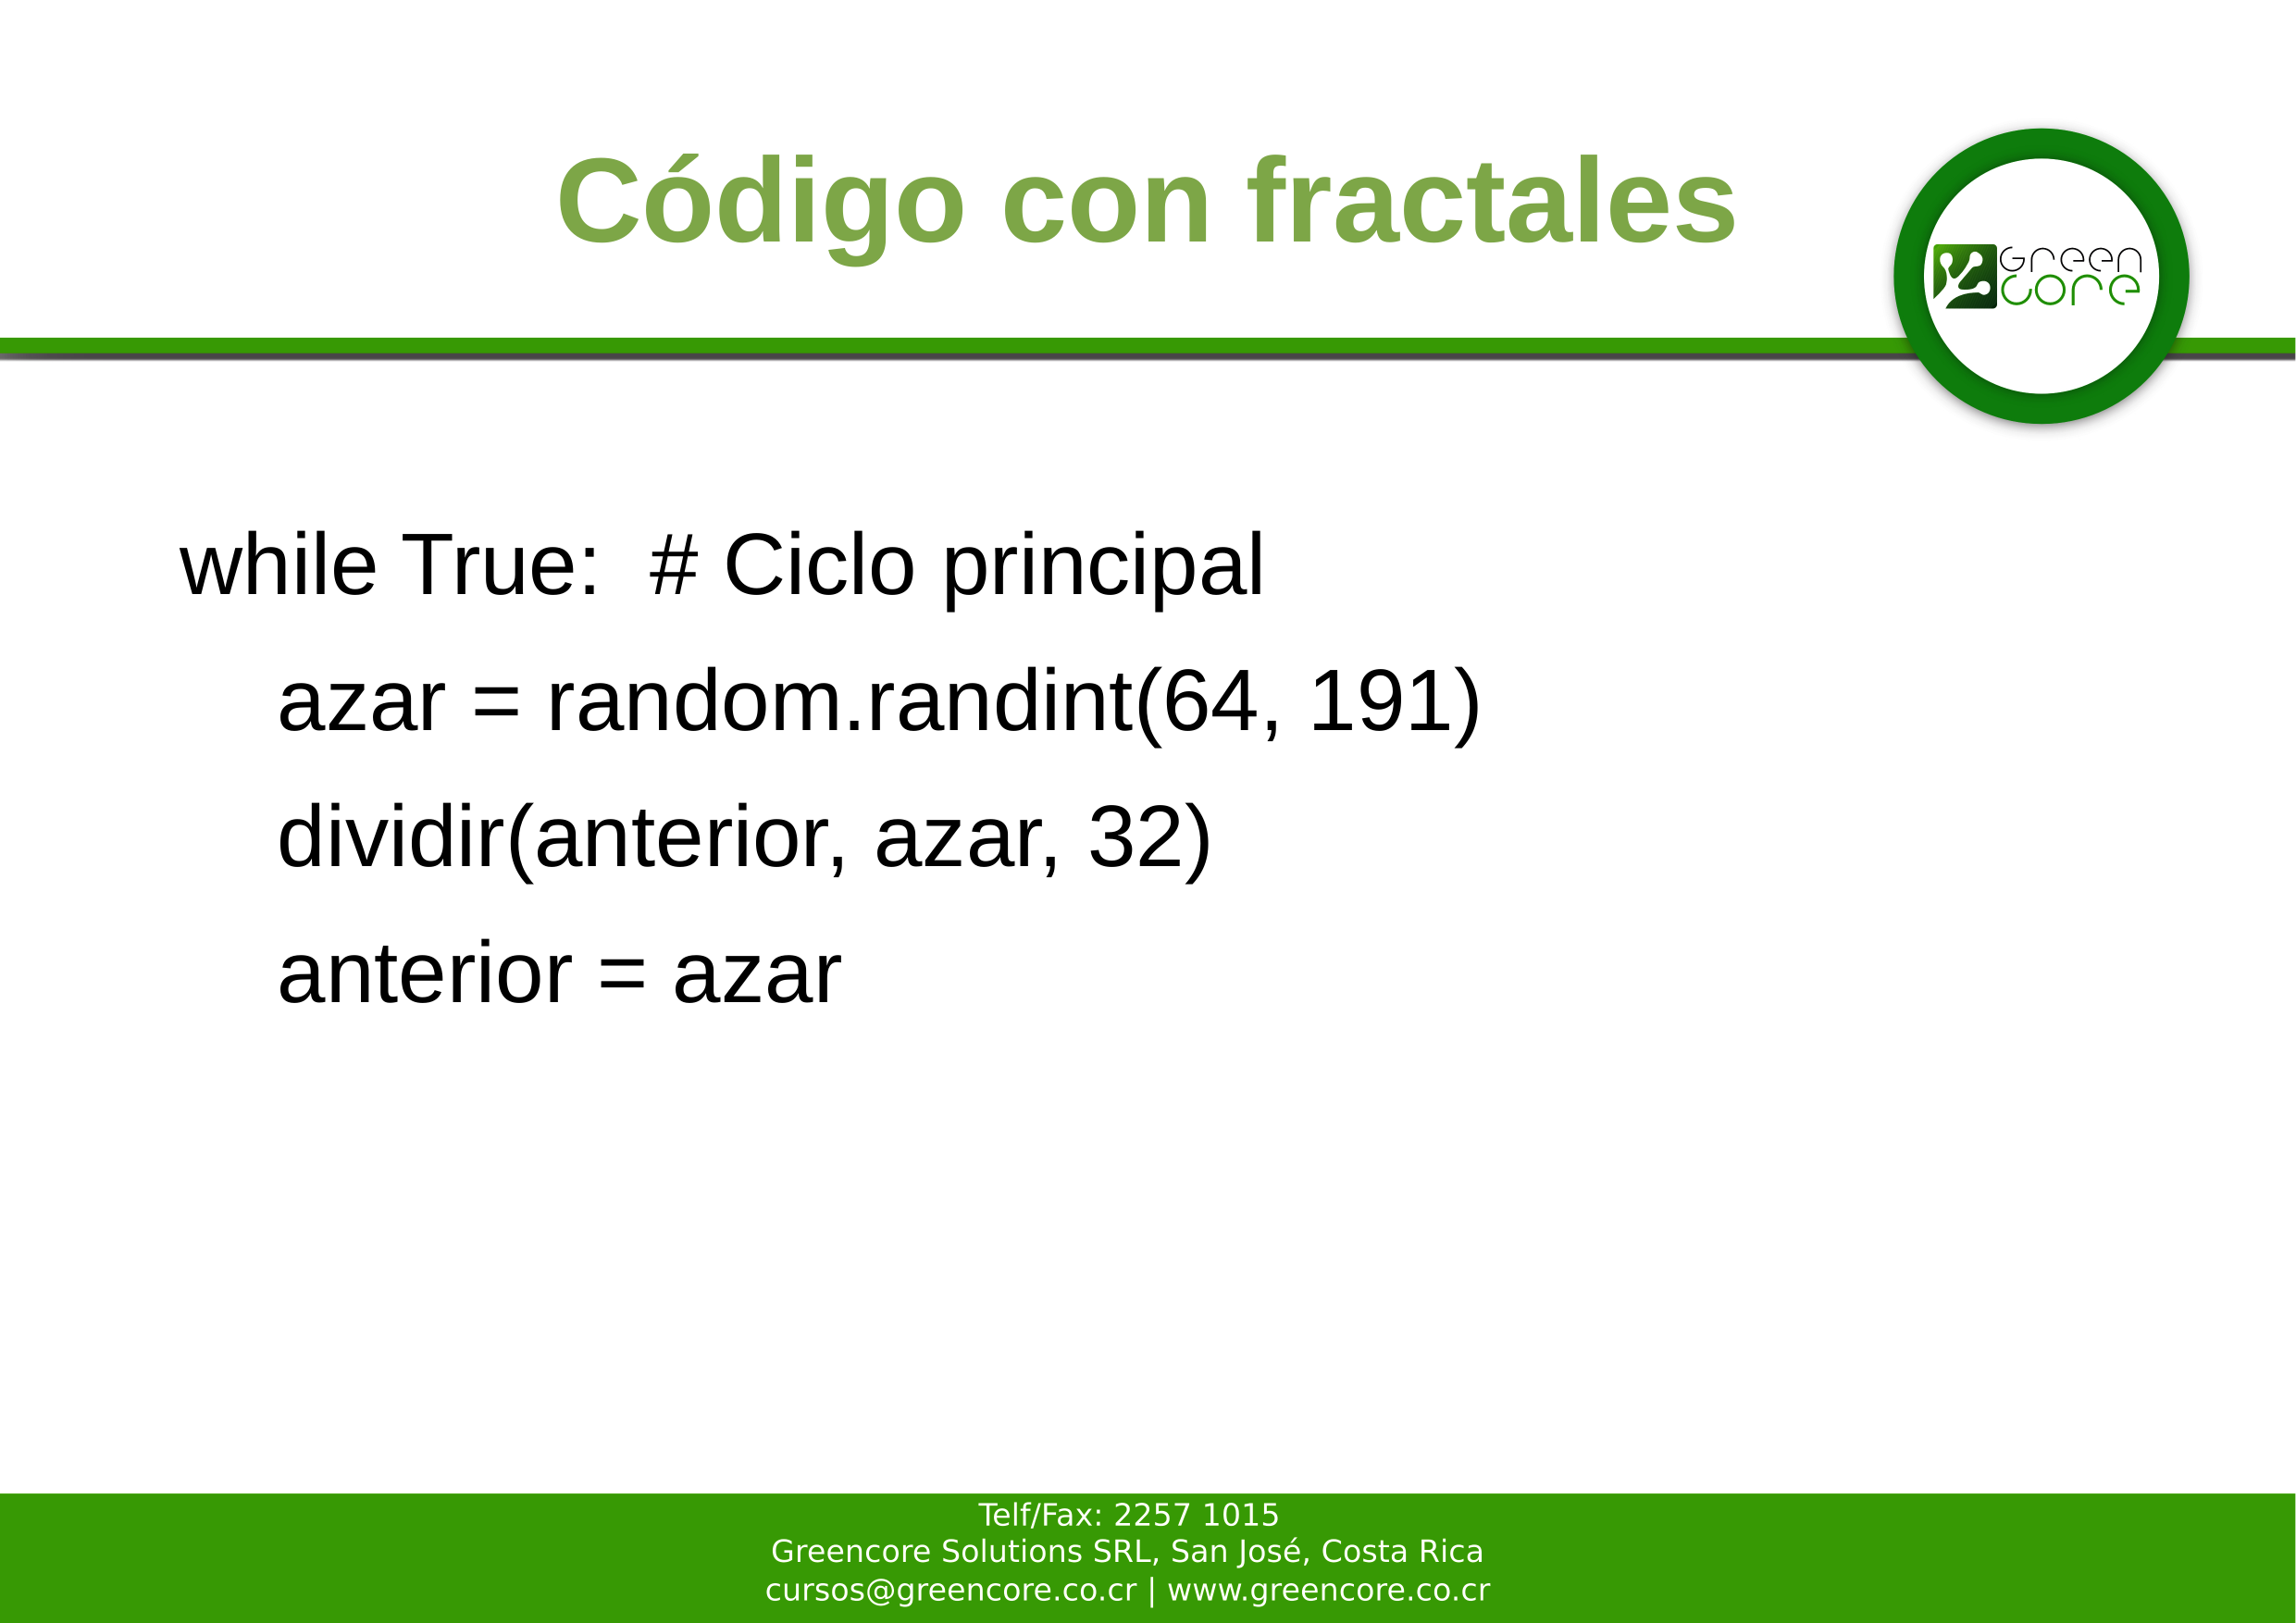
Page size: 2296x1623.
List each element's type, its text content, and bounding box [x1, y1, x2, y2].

title Código con fractales [115, 64, 2181, 336]
list while True: # Ciclo principal azar = random.randint(64, 191) dividir(anterior, azar, 32) anterior = azar [115, 379, 2181, 1489]
picture [0, 0, 2296, 1623]
